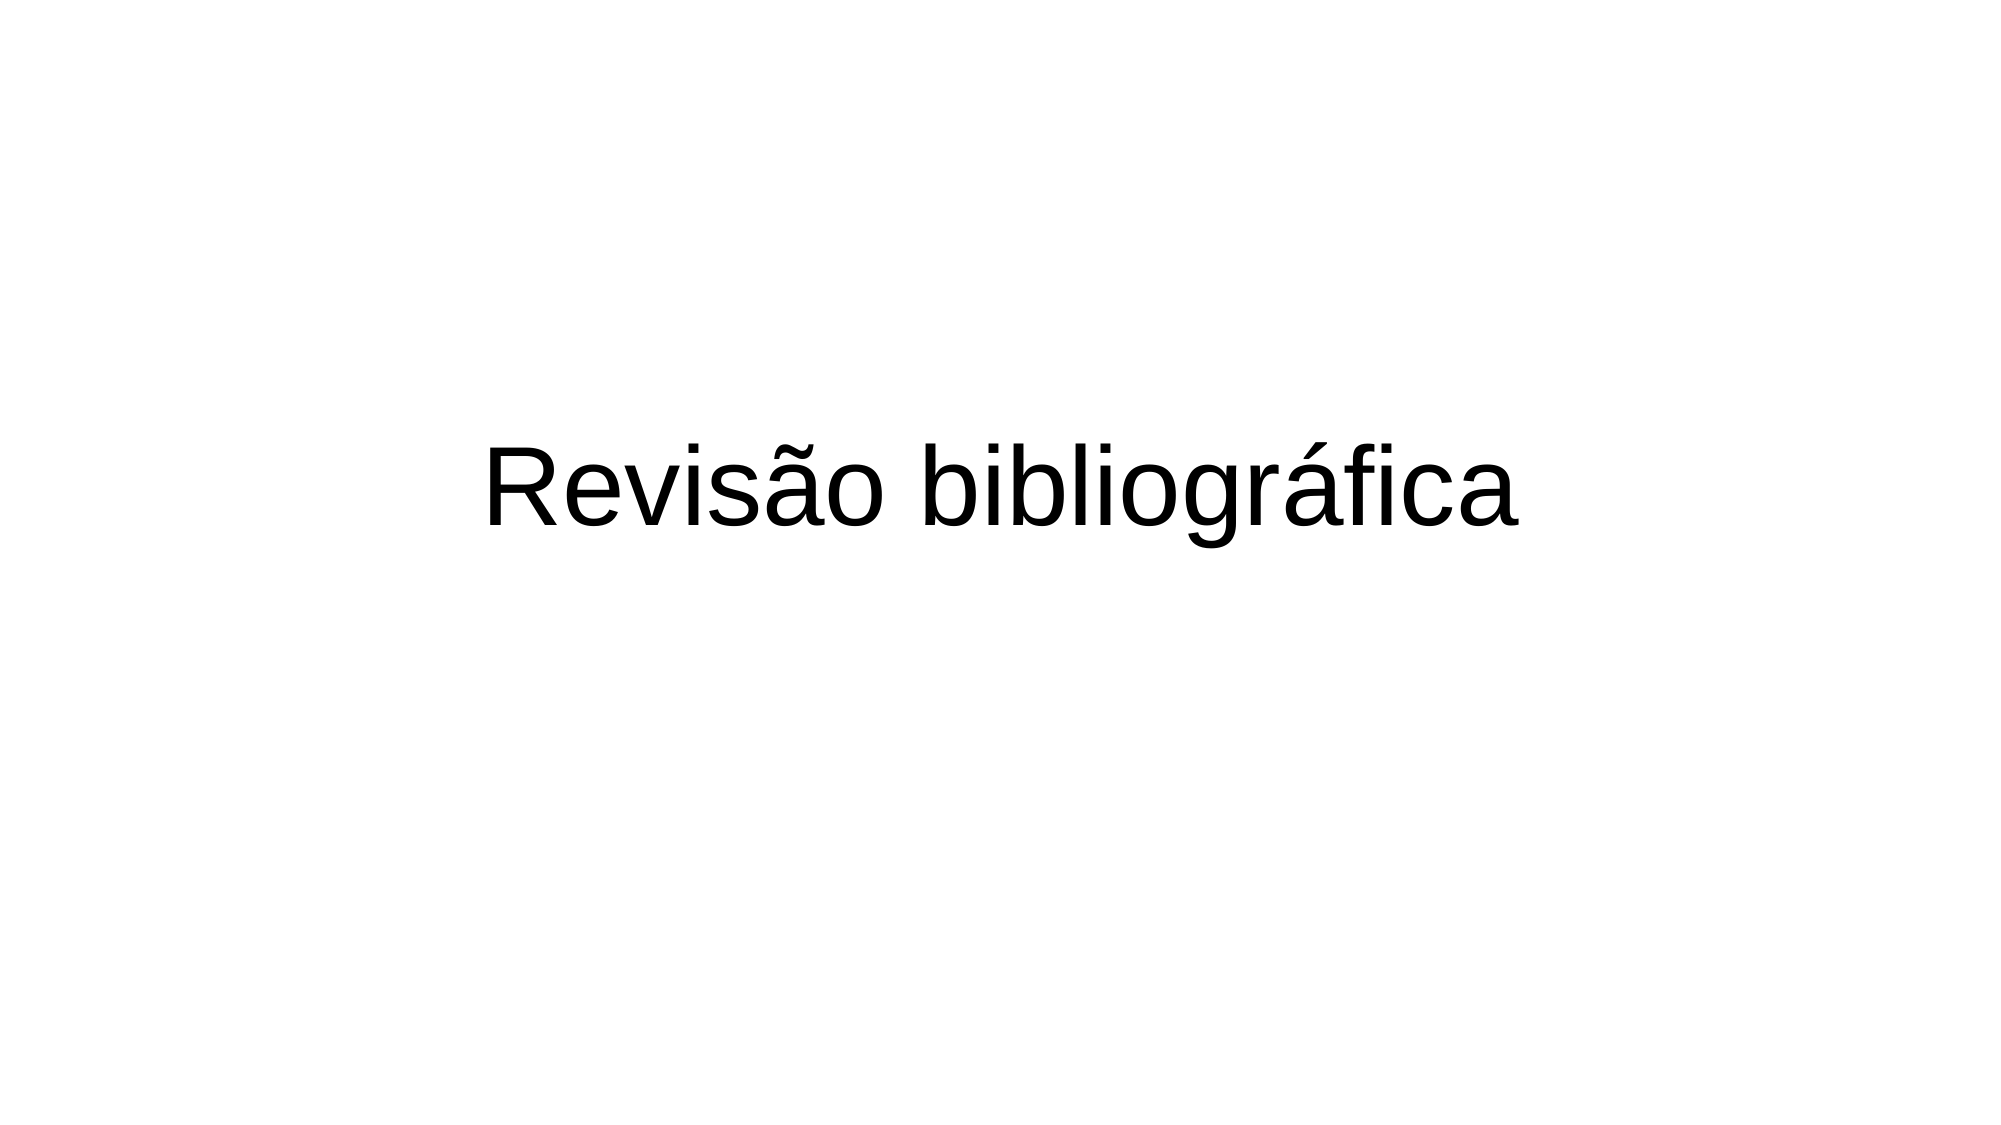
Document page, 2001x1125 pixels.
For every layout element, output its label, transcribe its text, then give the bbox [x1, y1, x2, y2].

text_box Revisão bibliográfica [99, 44, 1900, 916]
